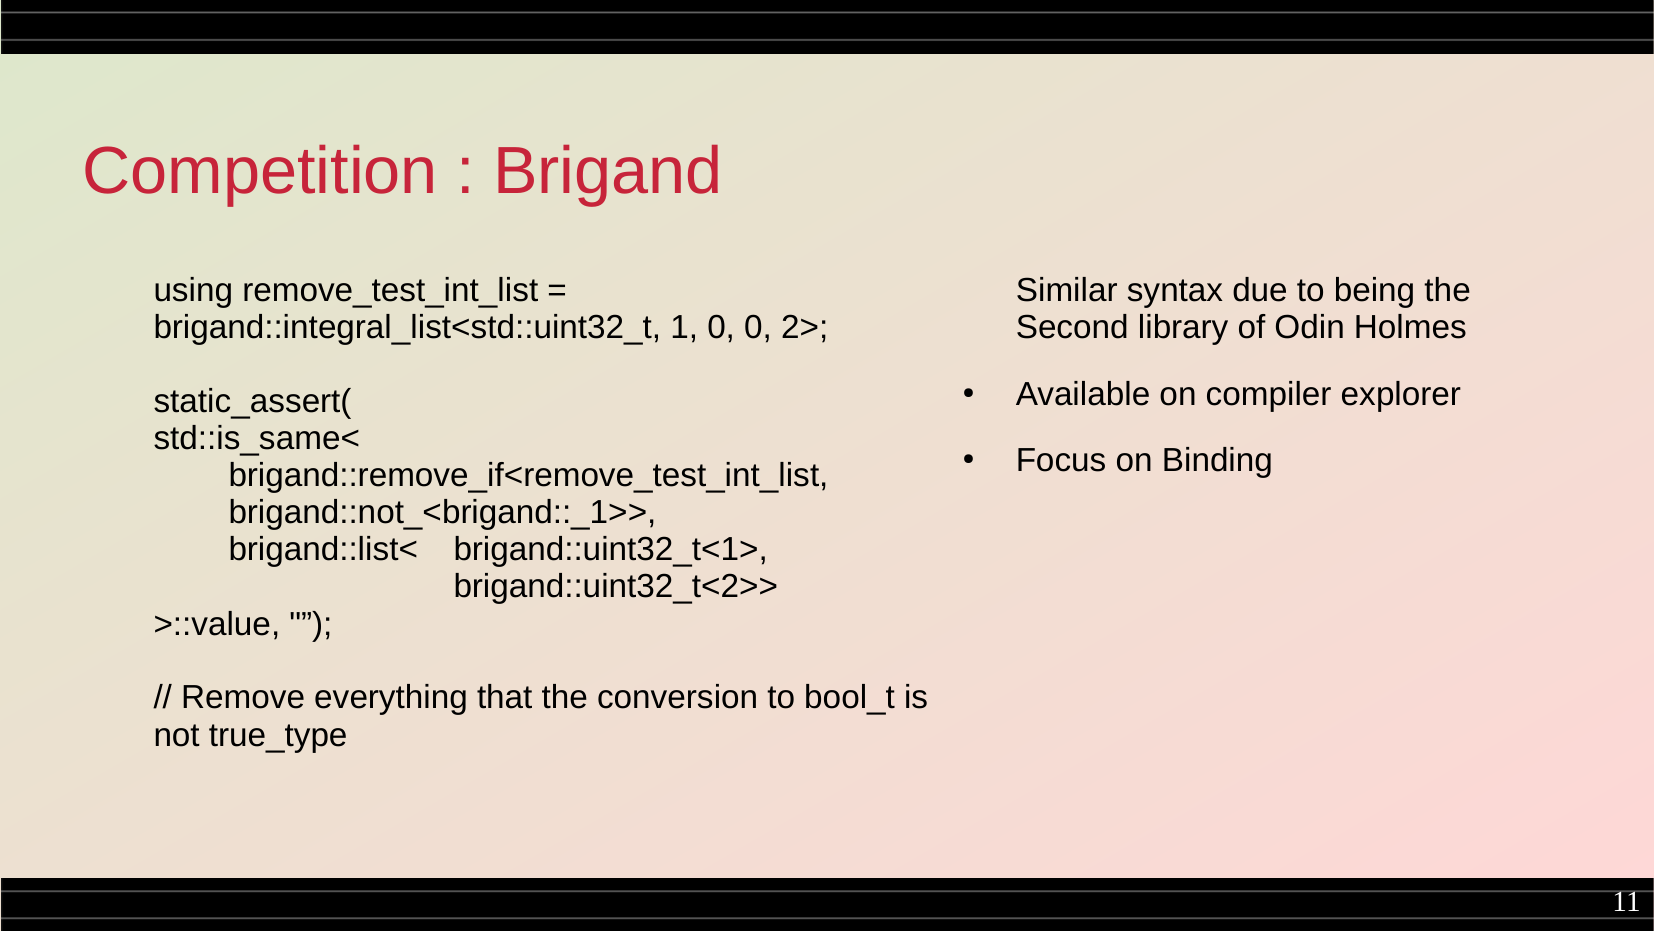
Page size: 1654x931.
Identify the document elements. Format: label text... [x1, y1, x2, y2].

list using remove_test_int_list = brigand::integral_list<std::uint32_t, 1, 0, 0, 2>; static_assert( std::is_same< brigand::remove_if<remove_test_int_list, brigand::not_<brigand::_1>>, brigand::list< brigand::uint32_t<1>, brigand::uint32_t<2>> >::value, "”); // Remove everything that the conversion to bool_t is not true_type [82, 271, 945, 758]
picture [1, 878, 1654, 931]
picture [1, 0, 1654, 54]
list Similar syntax due to being the Second library of Odin Holmes Available on compiler explorer Focus on Binding [945, 271, 1572, 758]
title Competition : Brigand [82, 92, 1571, 249]
